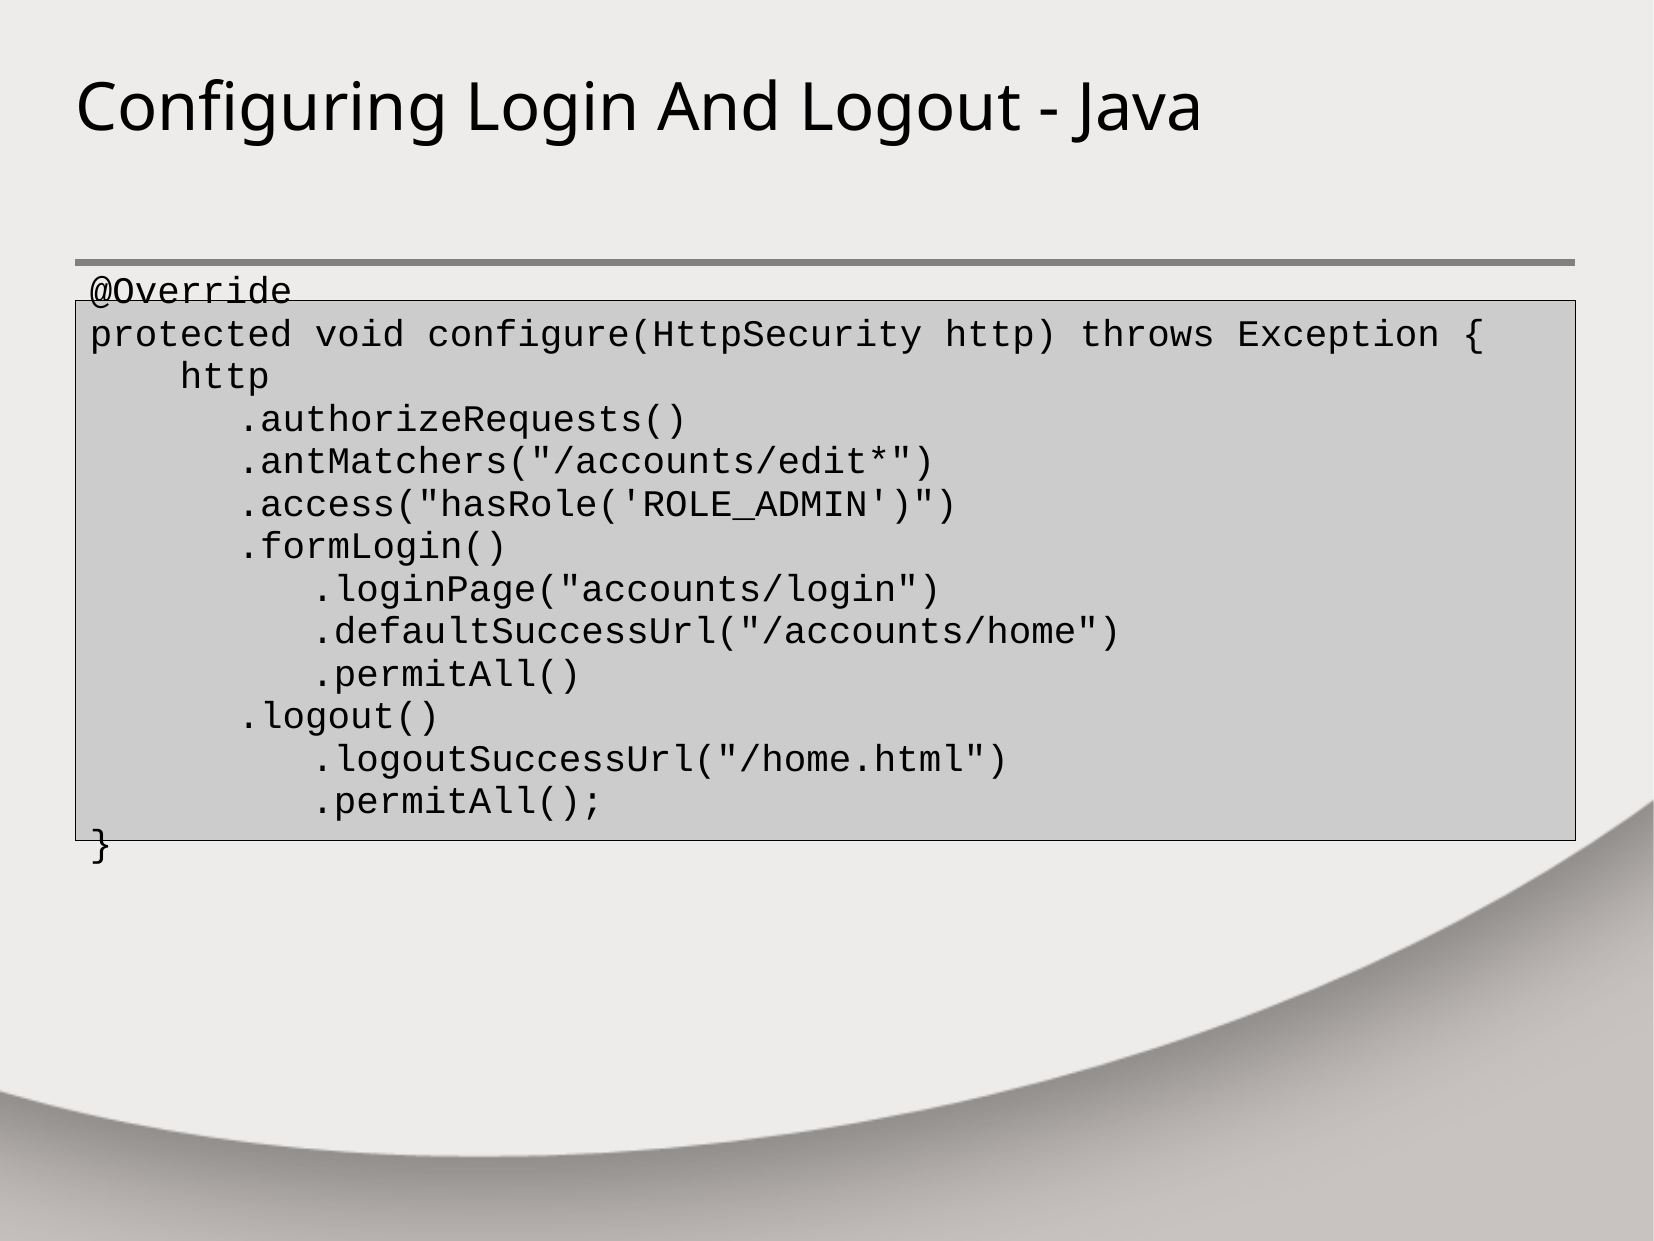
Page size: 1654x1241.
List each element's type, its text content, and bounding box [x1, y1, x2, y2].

title Configuring Login And Logout - Java [75, 75, 1576, 226]
text_box @Override protected void configure(HttpSecurity http) throws Exception { http .authorizeRequests() .antMatchers("/accounts/edit*") .access("hasRole('ROLE_ADMIN')") .formLogin() .loginPage("accounts/login") .defaultSuccessUrl("/accounts/home") .permitAll() .logout() .logoutSuccessUrl("/home.html") .permitAll(); } [75, 300, 1576, 841]
picture [0, 0, 1654, 1241]
